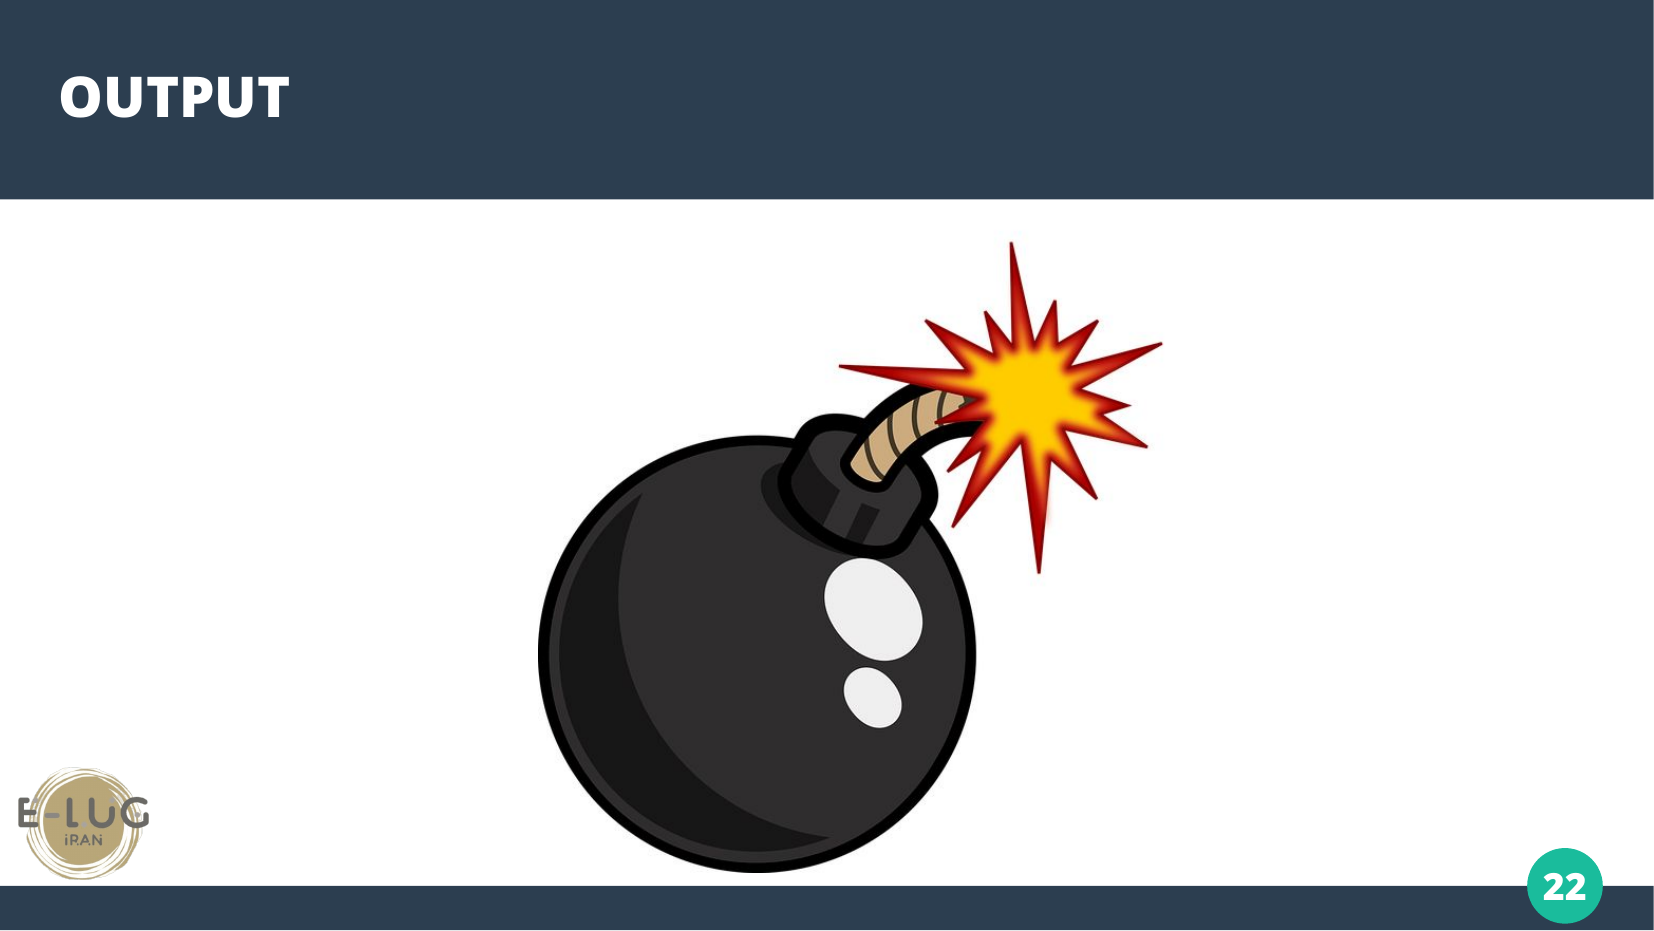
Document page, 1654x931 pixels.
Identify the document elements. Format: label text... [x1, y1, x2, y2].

picture [538, 214, 1214, 873]
picture [0, 749, 168, 901]
title OUTPUT [59, 37, 1595, 155]
